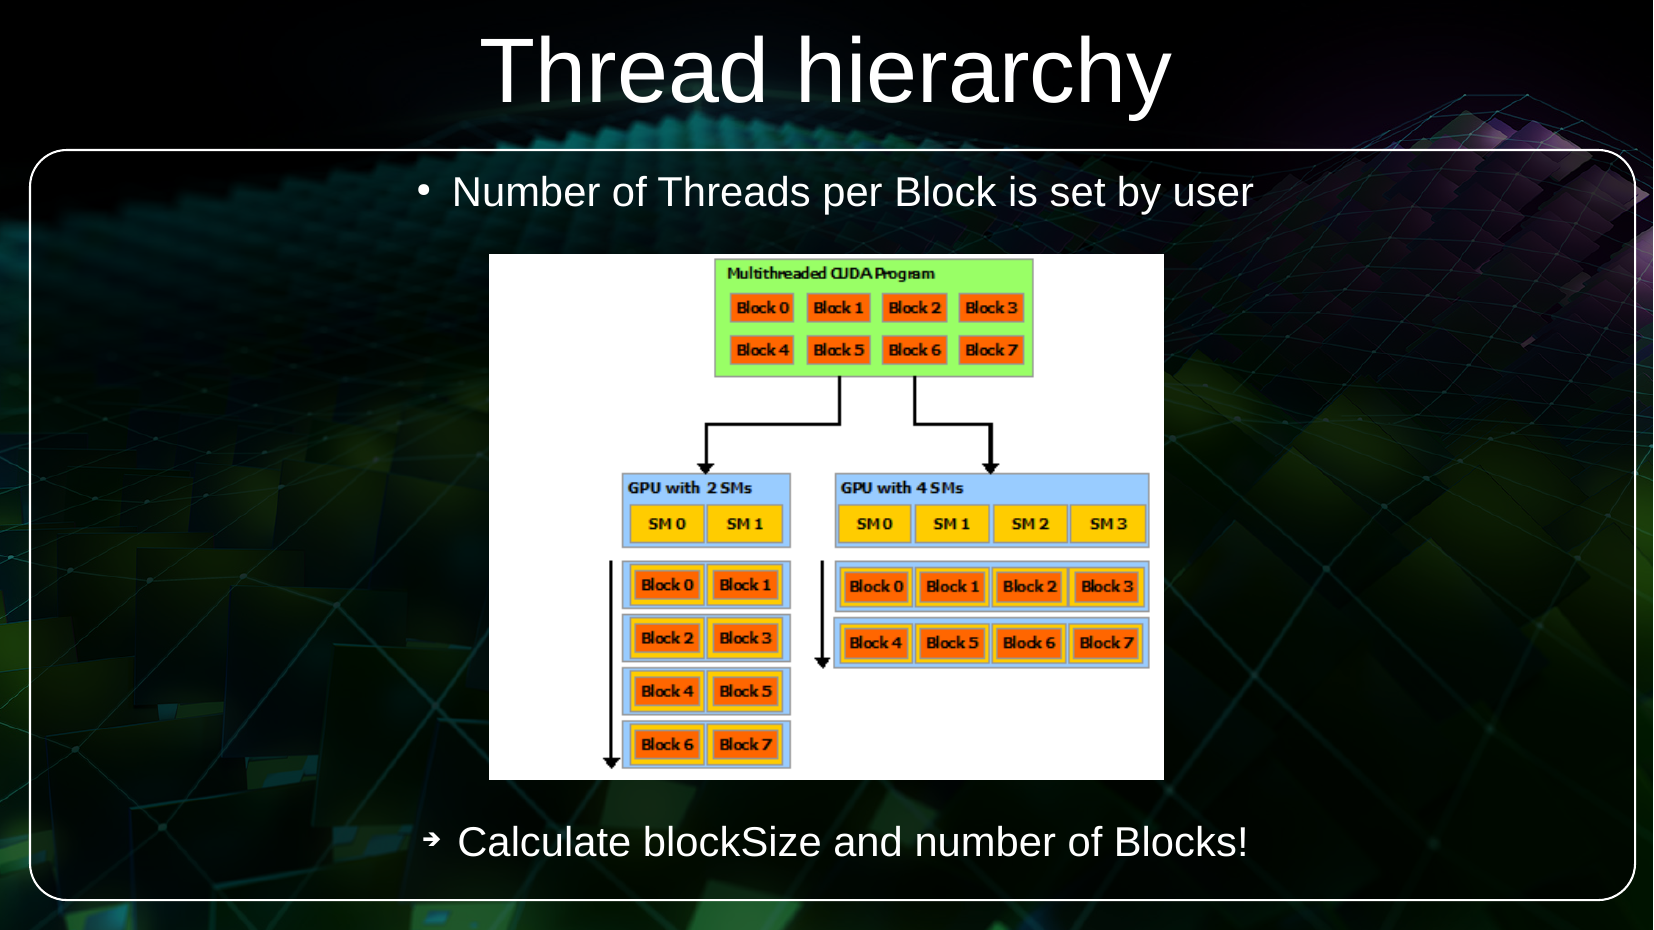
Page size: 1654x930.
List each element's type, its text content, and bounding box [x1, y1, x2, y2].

subtitle Number of Threads per Block is set by user Calculate blockSize and number of Blocks! [45, 168, 1621, 926]
text_box [30, 150, 1636, 893]
picture [0, 0, 1653, 930]
title Thread hierarchy [82, 19, 1571, 123]
